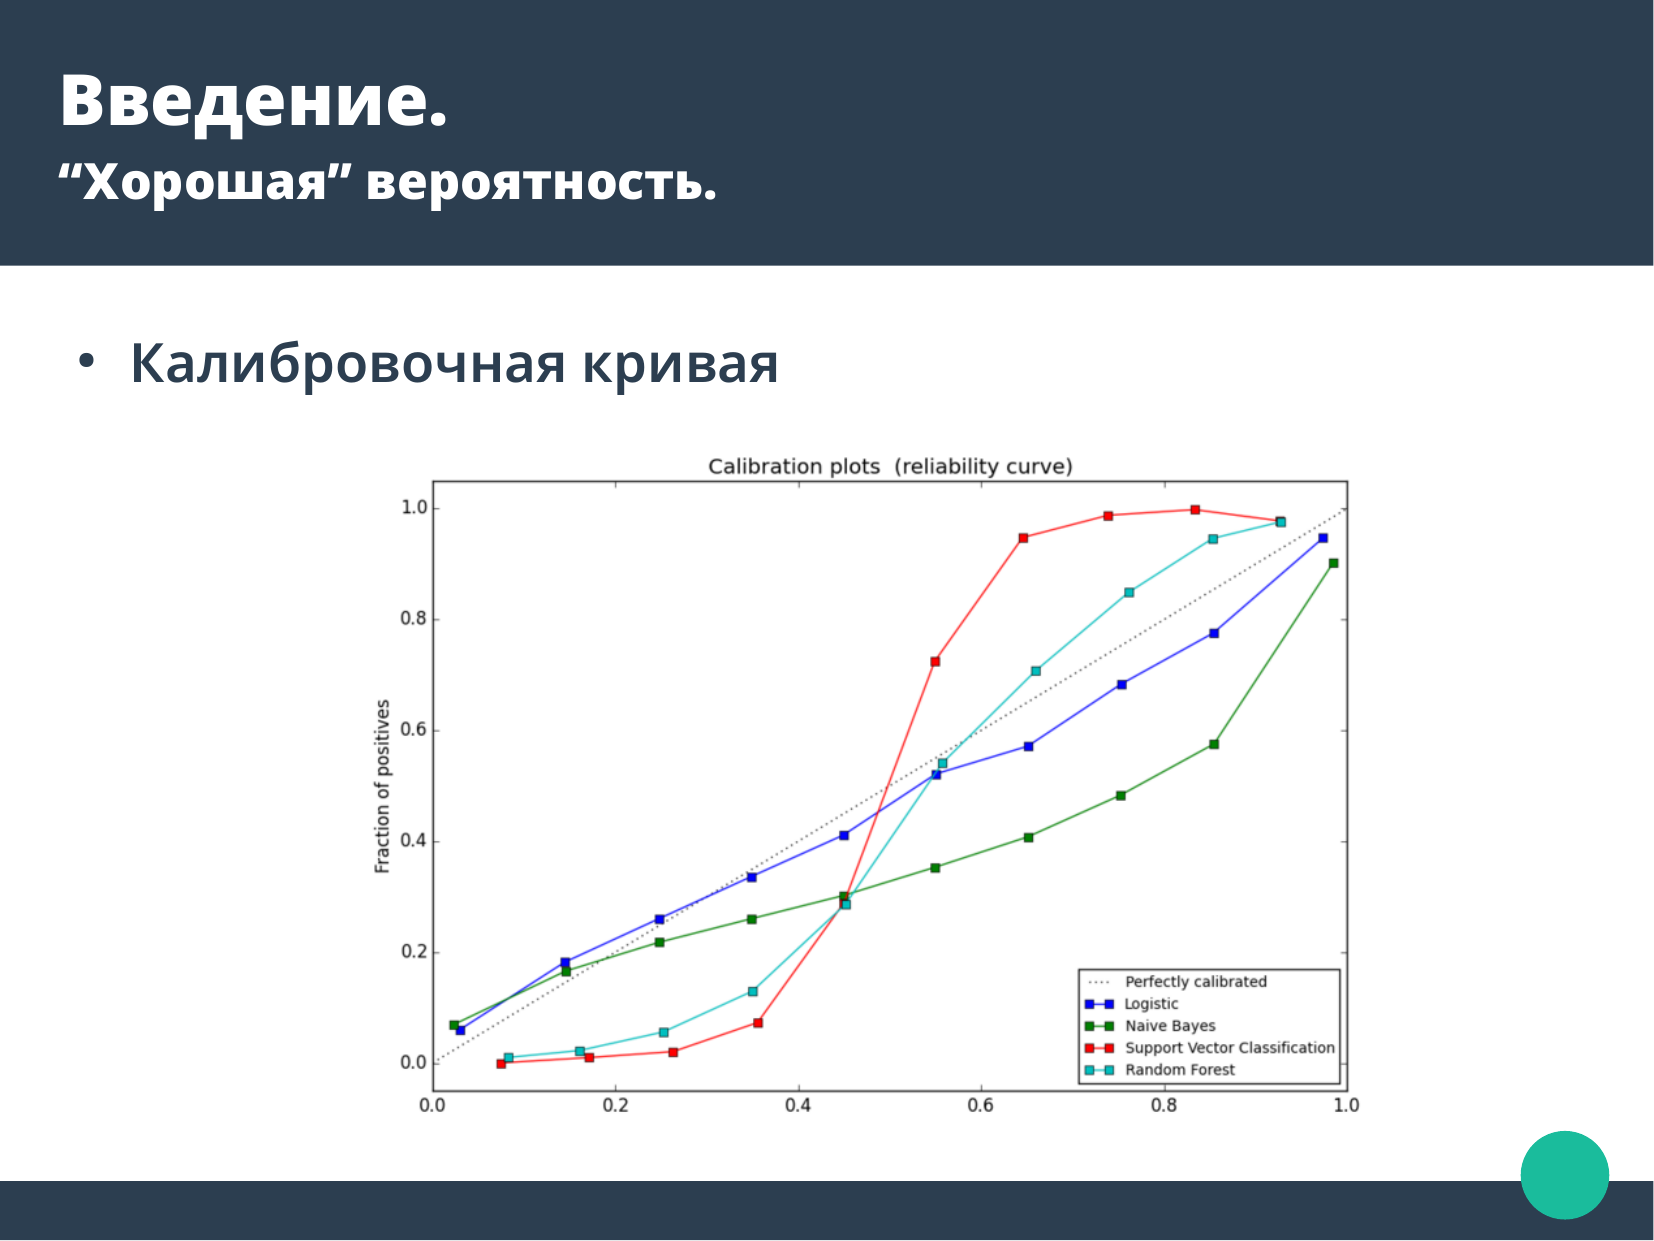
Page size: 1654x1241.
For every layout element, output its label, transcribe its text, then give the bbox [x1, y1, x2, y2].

picture [360, 434, 1381, 1126]
list Калибровочная кривая [59, 324, 1595, 1152]
title Введение. “Хорошая” вероятность. [59, 49, 1595, 207]
